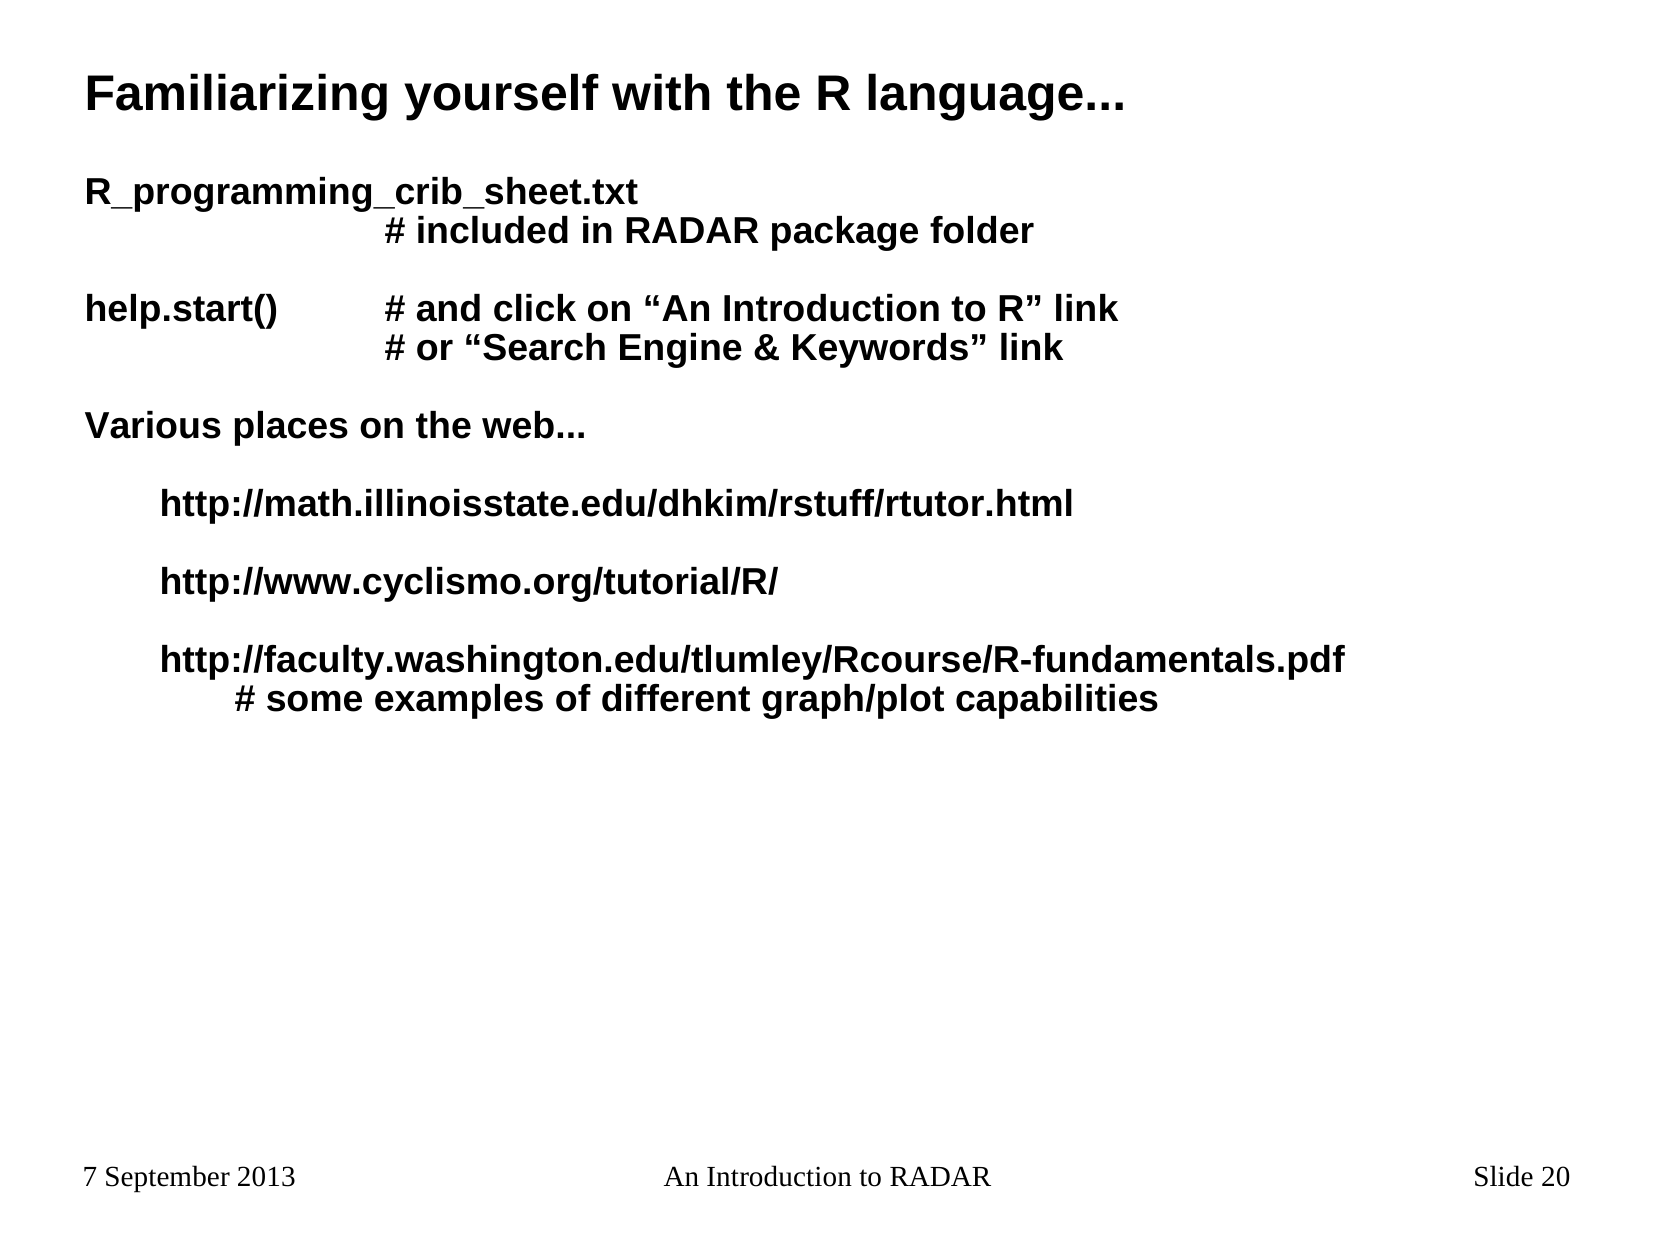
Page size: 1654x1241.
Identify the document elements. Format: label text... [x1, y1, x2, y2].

text_box Familiarizing yourself with the R language... R_programming_crib_sheet.txt # included in RADAR package folder help.start() # and click on “An Introduction to R” link # or “Search Engine & Keywords” link Various places on the web... http://math.illinoisstate.edu/dhkim/rstuff/rtutor.html http://www.cyclismo.org/tutorial/R/ http://faculty.washington.edu/tlumley/Rcourse/R-fundamentals.pdf # some examples of different graph/plot capabilities [69, 62, 1608, 806]
